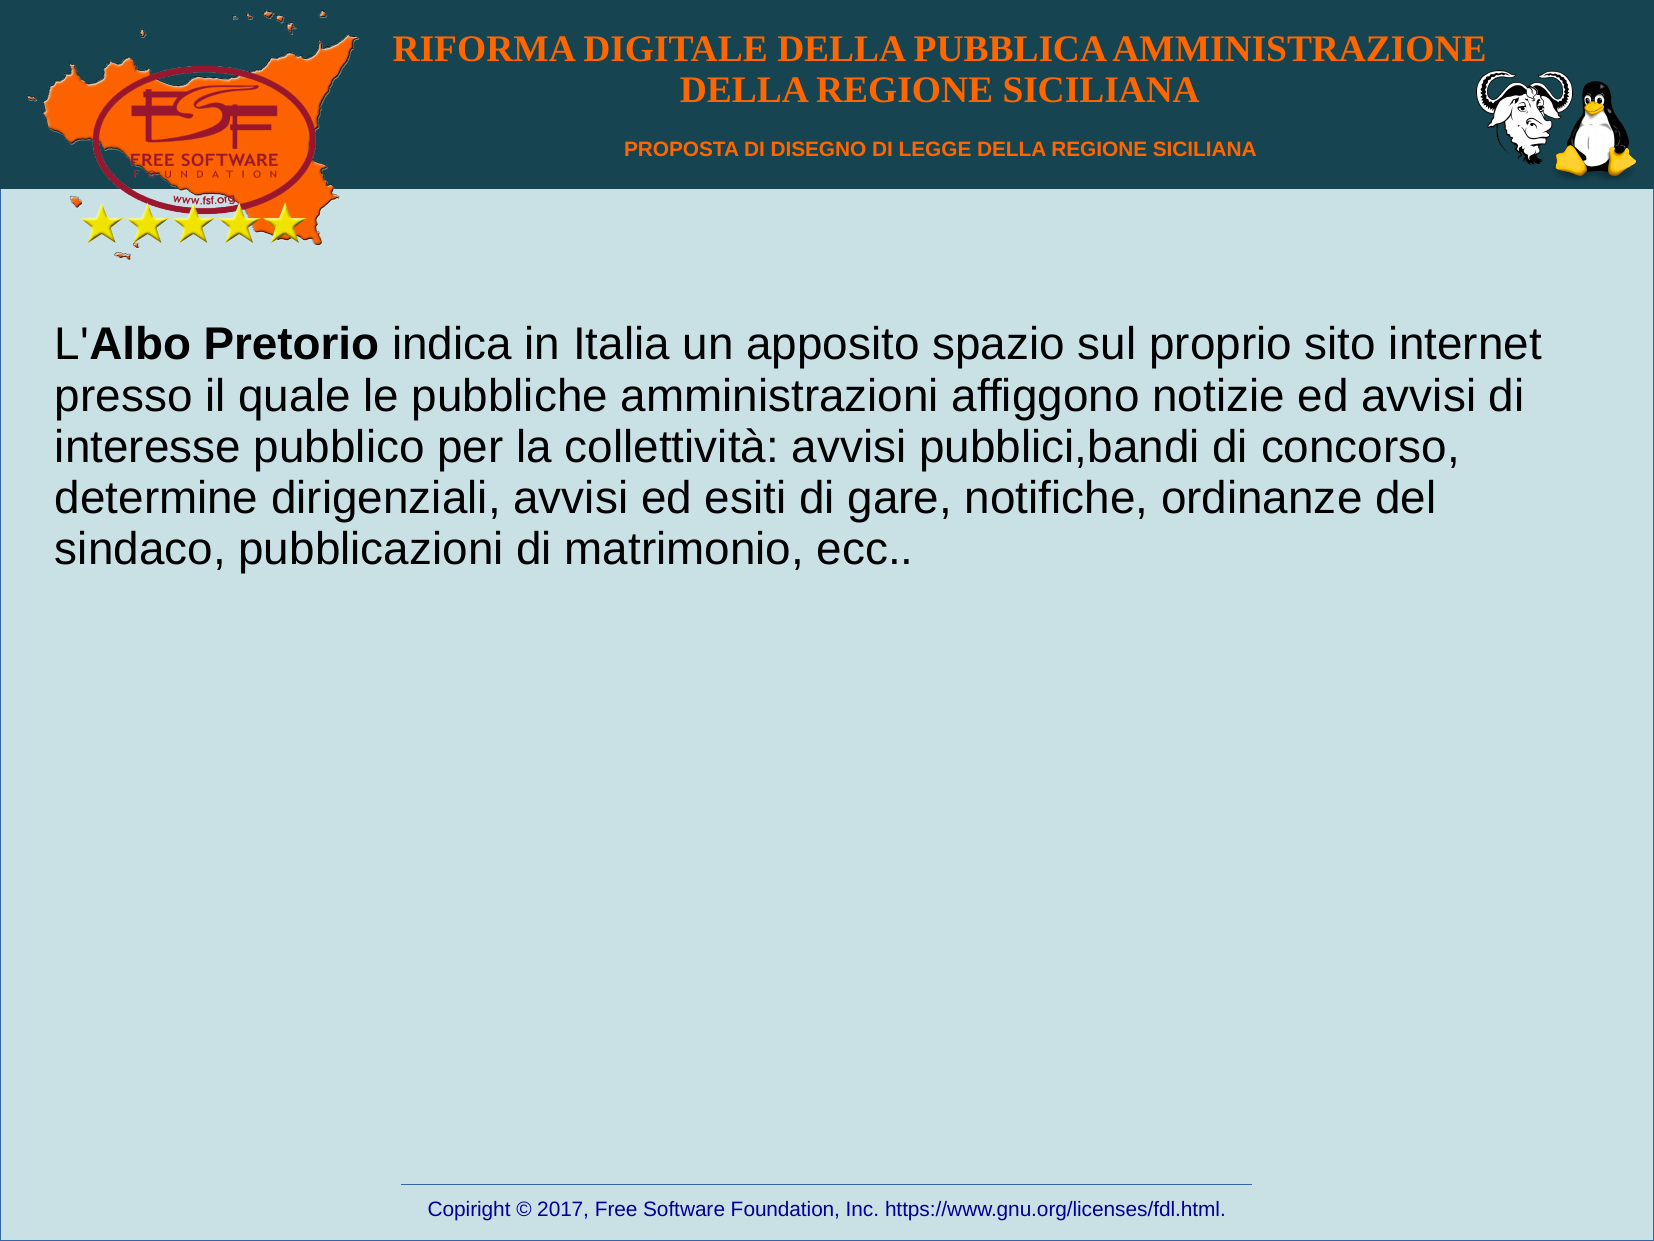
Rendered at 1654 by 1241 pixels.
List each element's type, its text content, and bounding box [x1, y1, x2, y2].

picture [18, 0, 362, 306]
text_box L'Albo Pretorio indica in Italia un apposito spazio sul proprio sito internet presso il quale le pubbliche amministrazioni affiggono notizie ed avvisi di interesse pubblico per la collettività: avvisi pubblici,bandi di concorso, determine dirigenziali, avvisi ed esiti di gare, notifiche, ordinanze del sindaco, pubblicazioni di matrimonio, ecc.. [40, 310, 1571, 583]
picture [1476, 70, 1636, 182]
